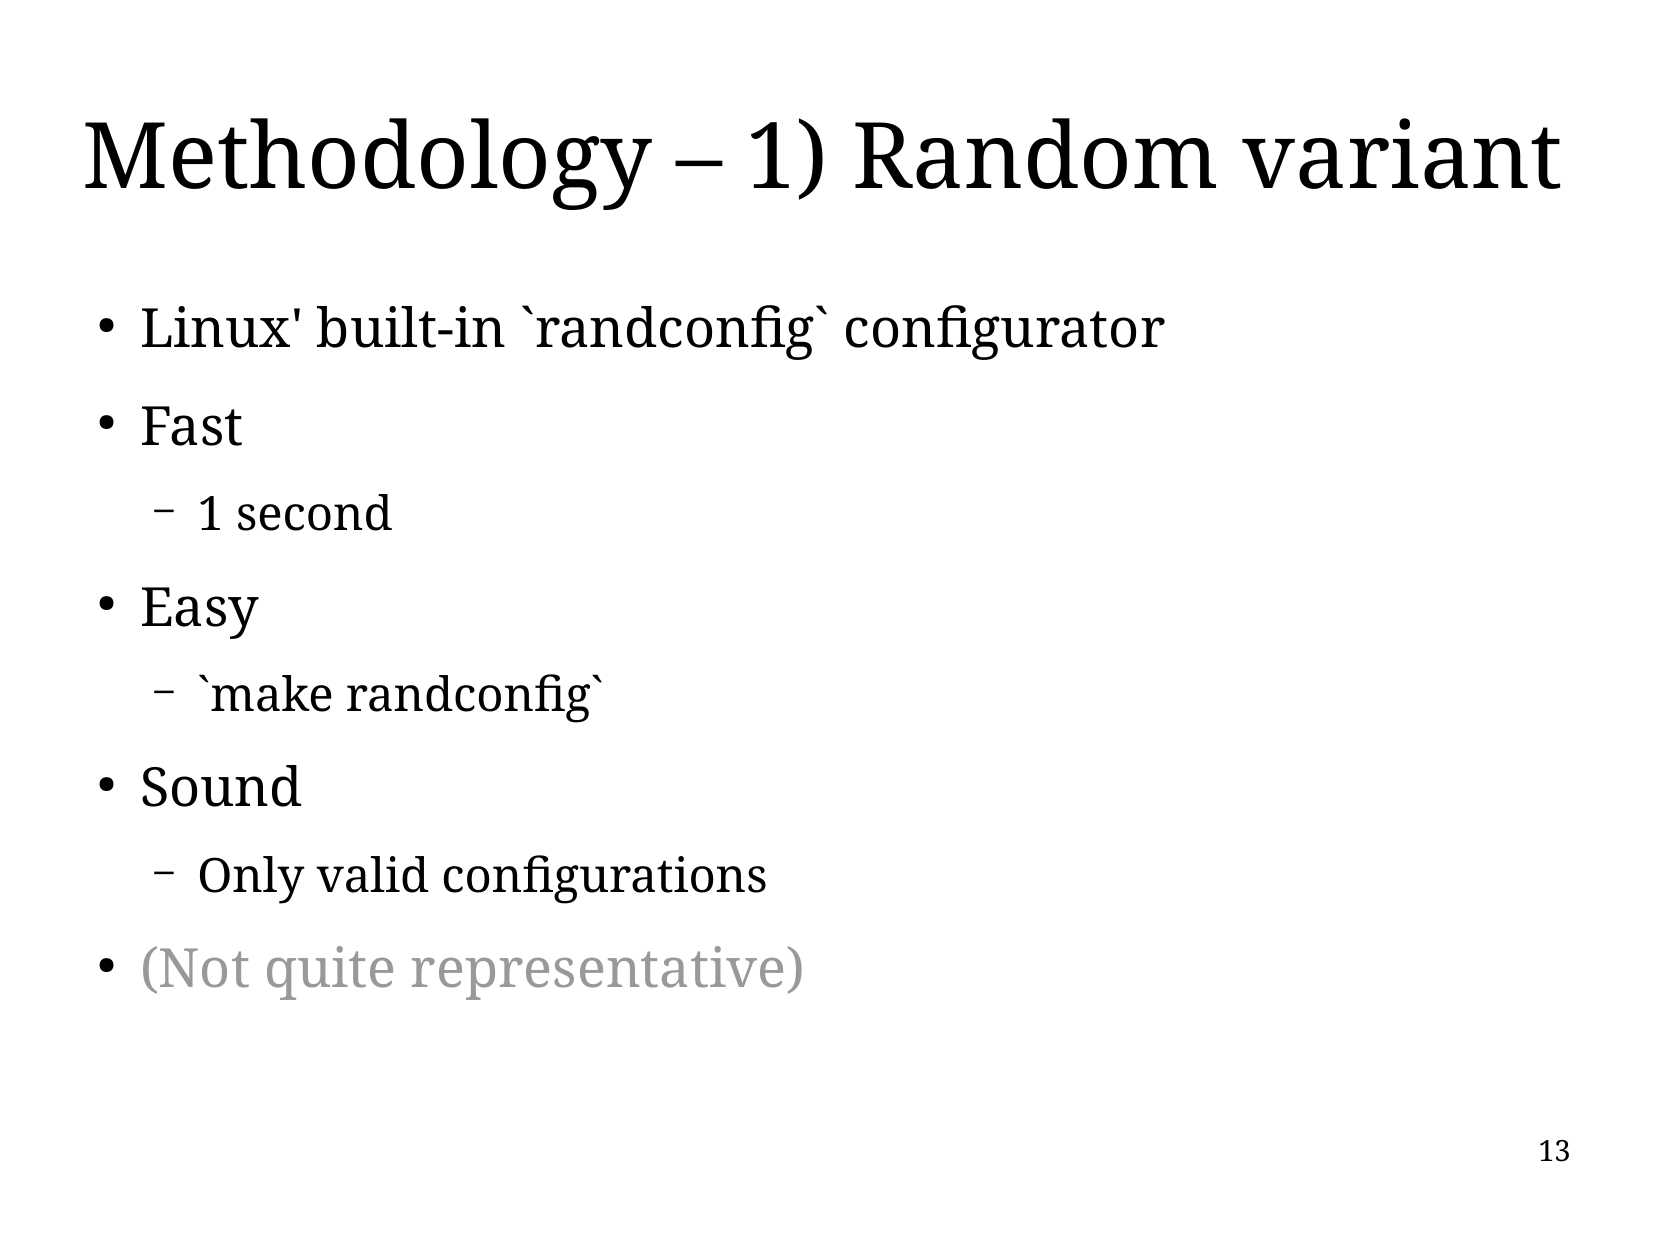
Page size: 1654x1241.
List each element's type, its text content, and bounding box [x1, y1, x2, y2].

title Methodology – 1) Random variant [82, 49, 1571, 257]
list Linux' built-in `randconfig` configurator Fast 1 second Easy `make randconfig` Sound Only valid configurations (Not quite representative) [82, 290, 1571, 1010]
